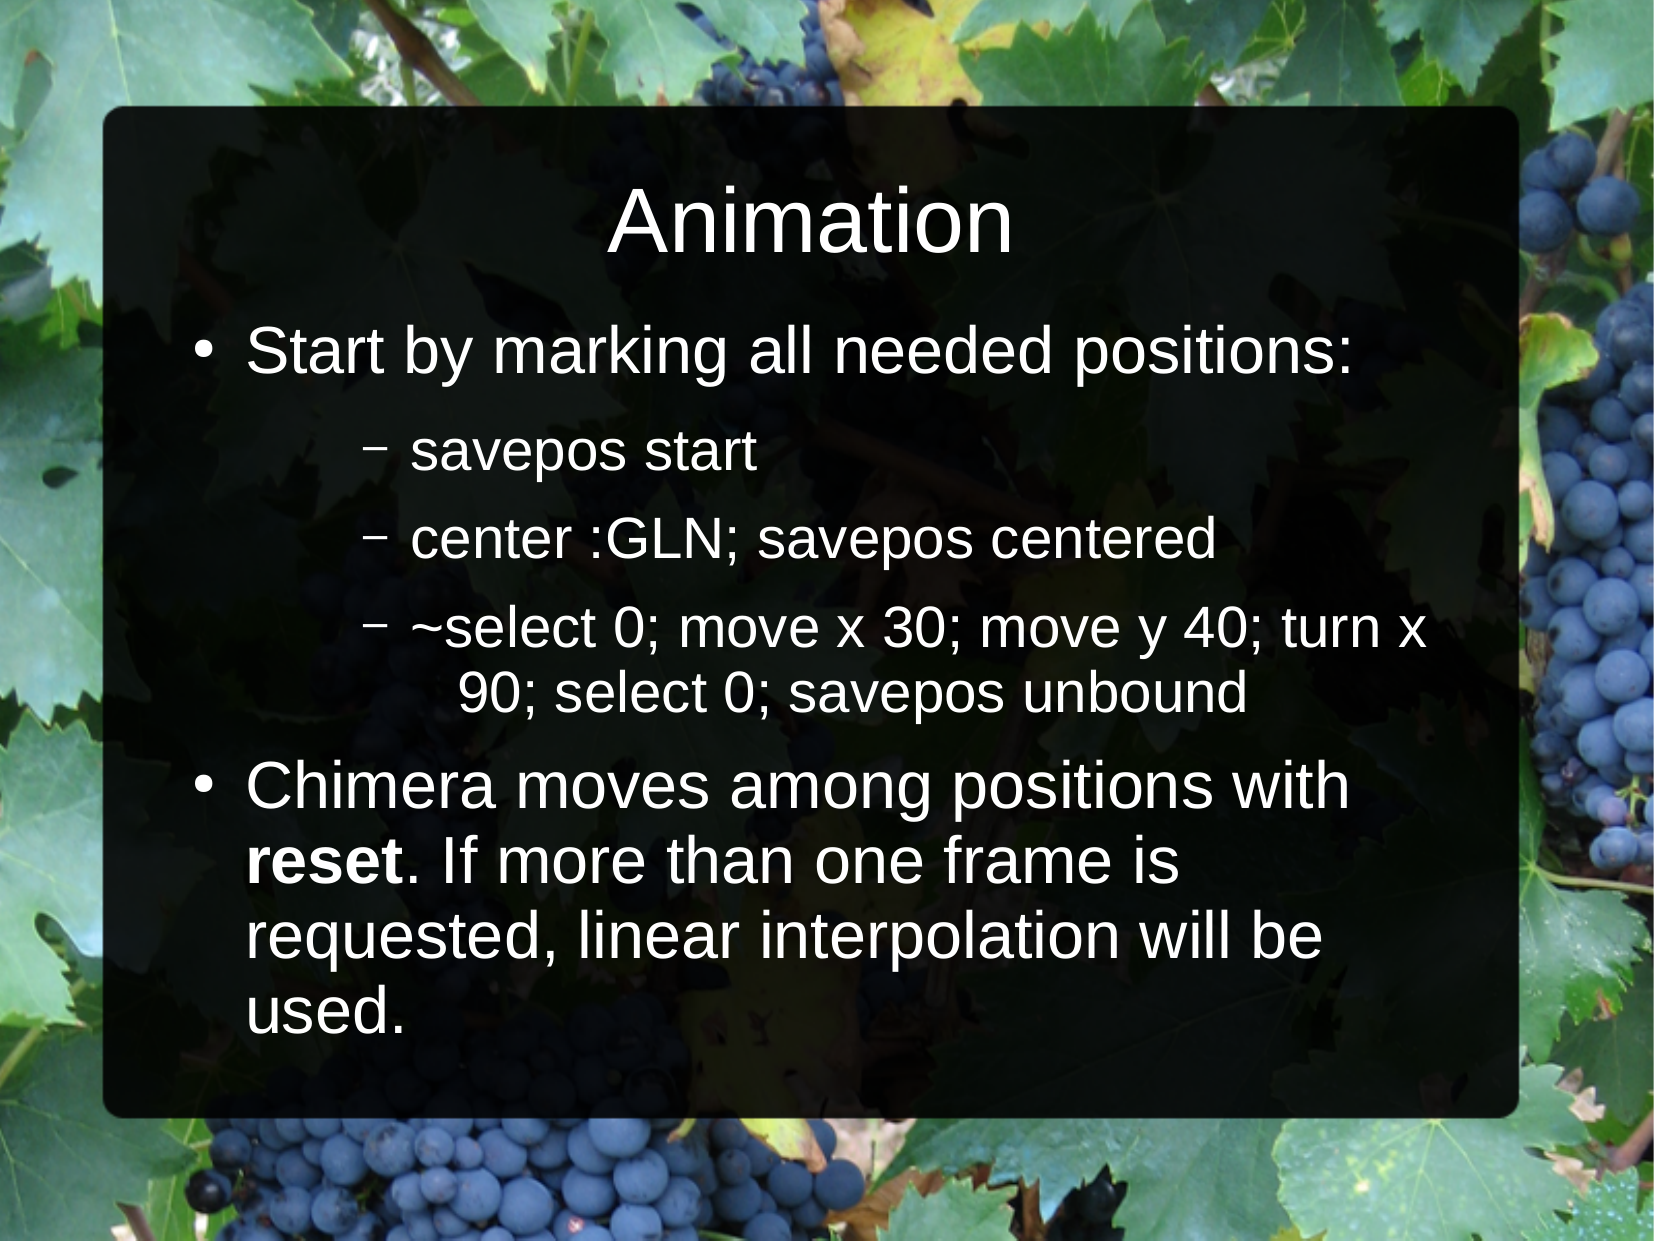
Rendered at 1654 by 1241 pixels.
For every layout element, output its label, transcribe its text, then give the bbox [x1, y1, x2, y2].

title Animation [118, 125, 1506, 318]
list Start by marking all needed positions: savepos start center :GLN; savepos centered ~select 0; move x 30; move y 40; turn x 90; select 0; savepos unbound Chimera moves among positions with reset. If more than one frame is requested, linear interpolation will be used. [174, 313, 1474, 1118]
picture [0, 0, 1654, 1241]
